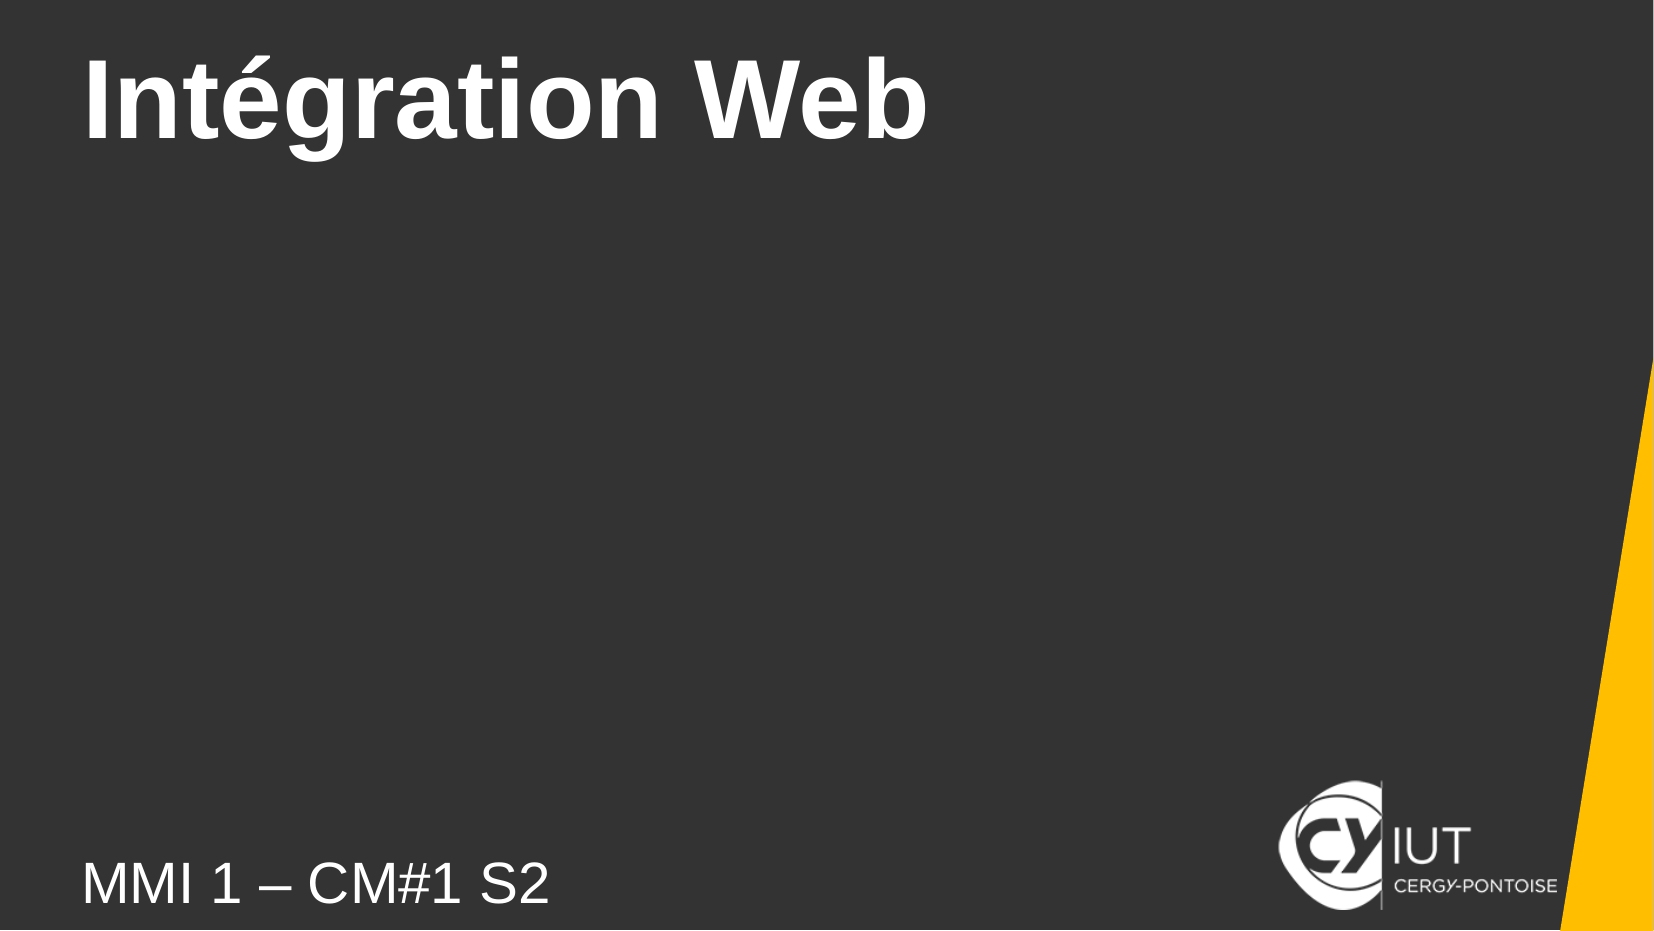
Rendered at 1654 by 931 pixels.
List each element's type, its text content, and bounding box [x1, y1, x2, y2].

title Intégration Web [82, 36, 1571, 226]
title MMI 1 – CM#1 S2 [81, 805, 1134, 931]
text_box [1560, 356, 1654, 931]
picture [1275, 779, 1557, 910]
